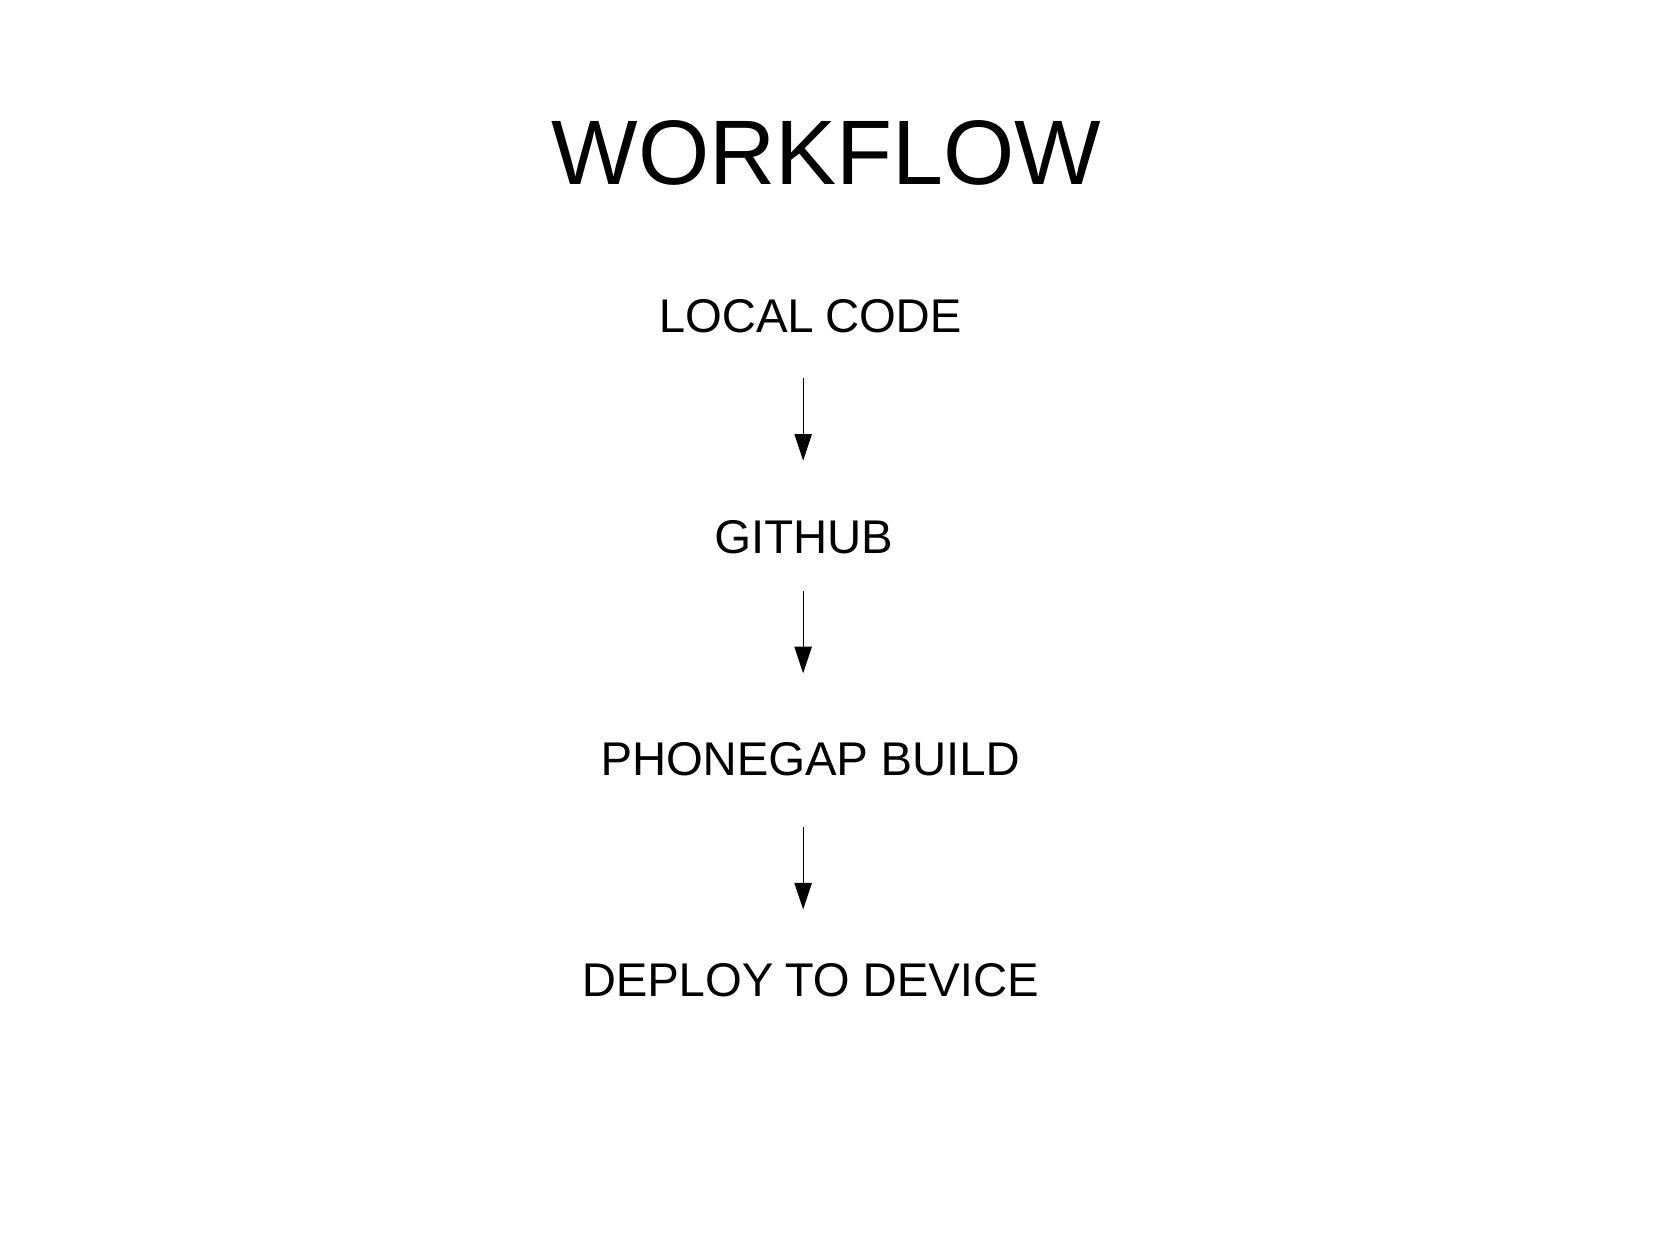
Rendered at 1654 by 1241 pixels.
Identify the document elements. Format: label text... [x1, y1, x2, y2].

title WORKFLOW [82, 49, 1571, 257]
list LOCAL CODE GITHUB PHONEGAP BUILD DEPLOY TO DEVICE [82, 290, 1538, 1010]
